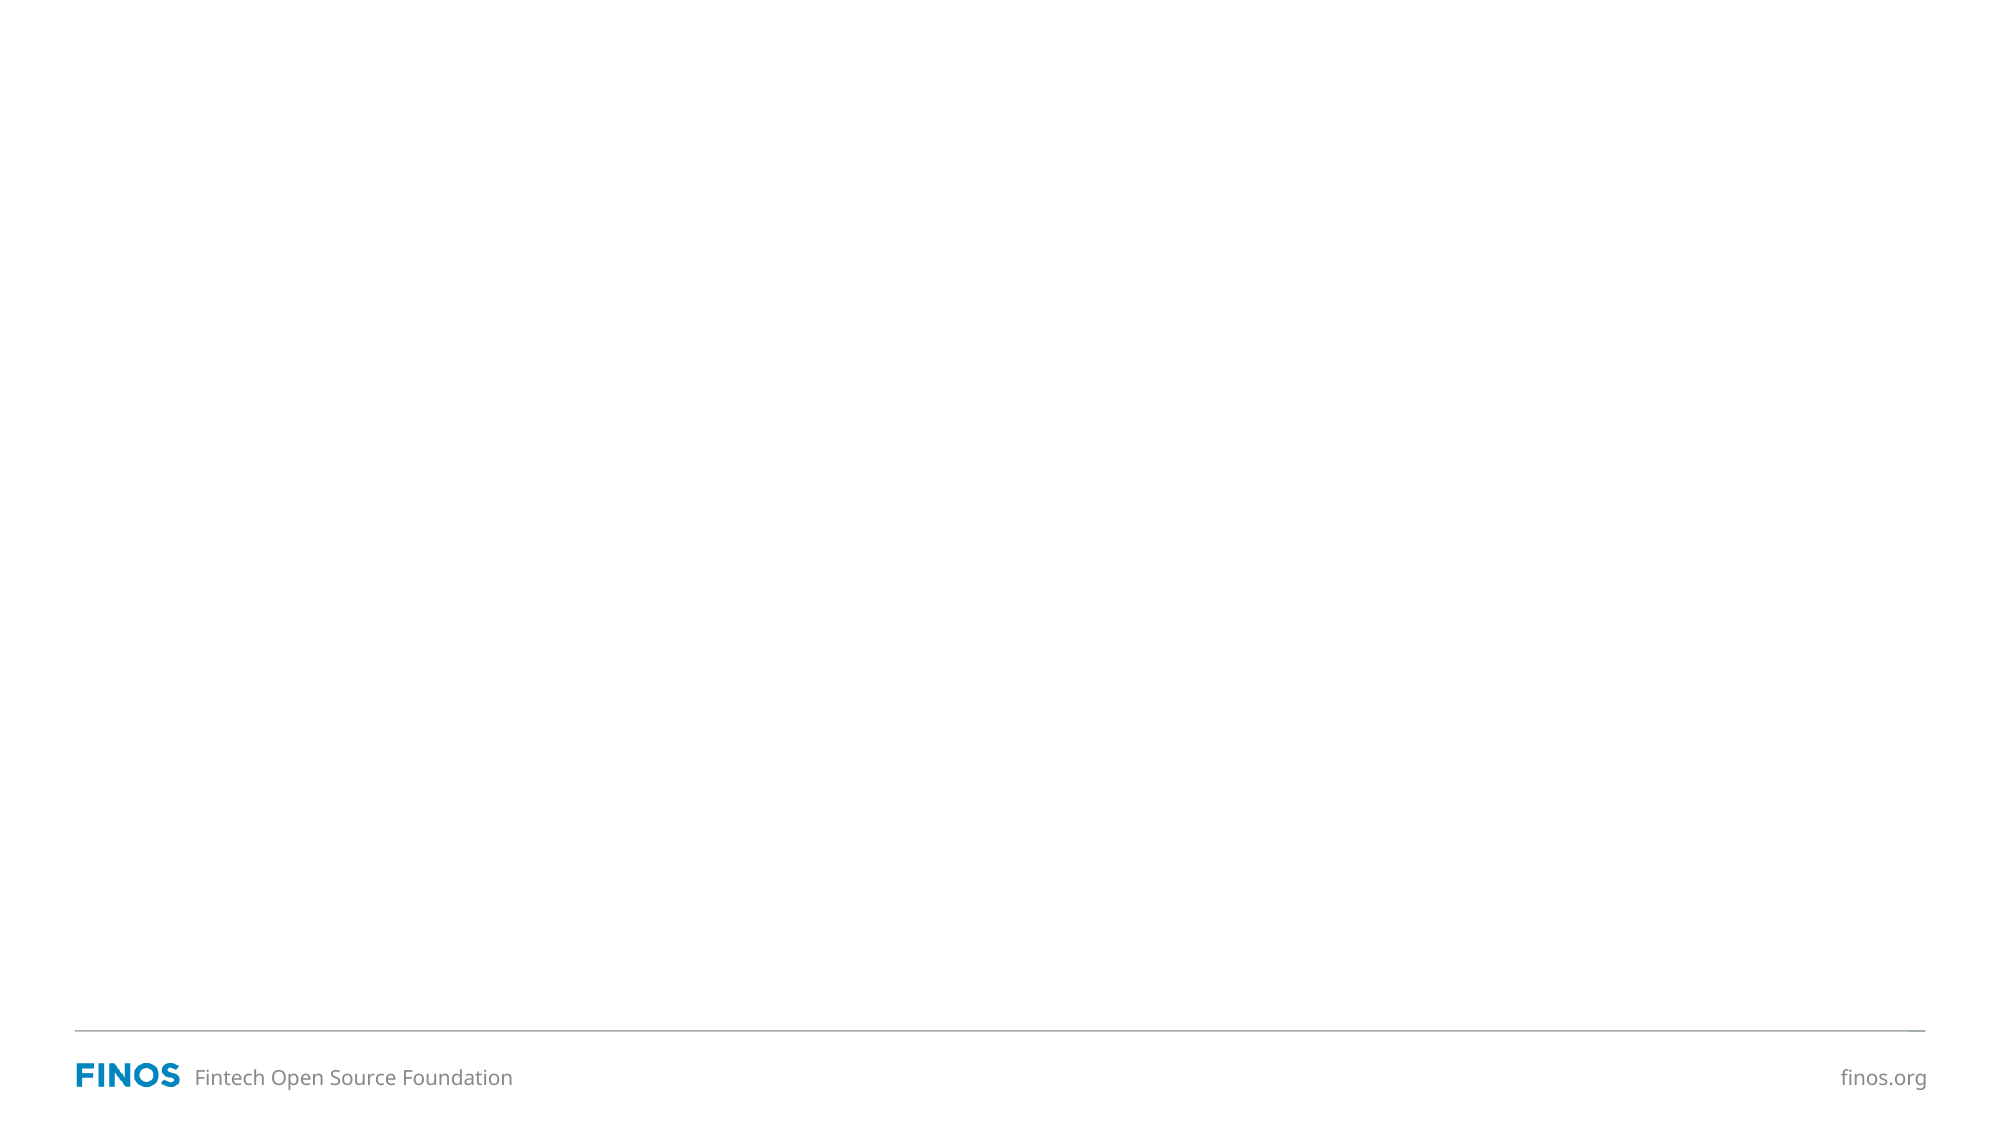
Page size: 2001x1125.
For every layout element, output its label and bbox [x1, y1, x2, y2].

picture [75, 1063, 184, 1097]
picture [116, 1063, 124, 1074]
picture [140, 1069, 153, 1081]
